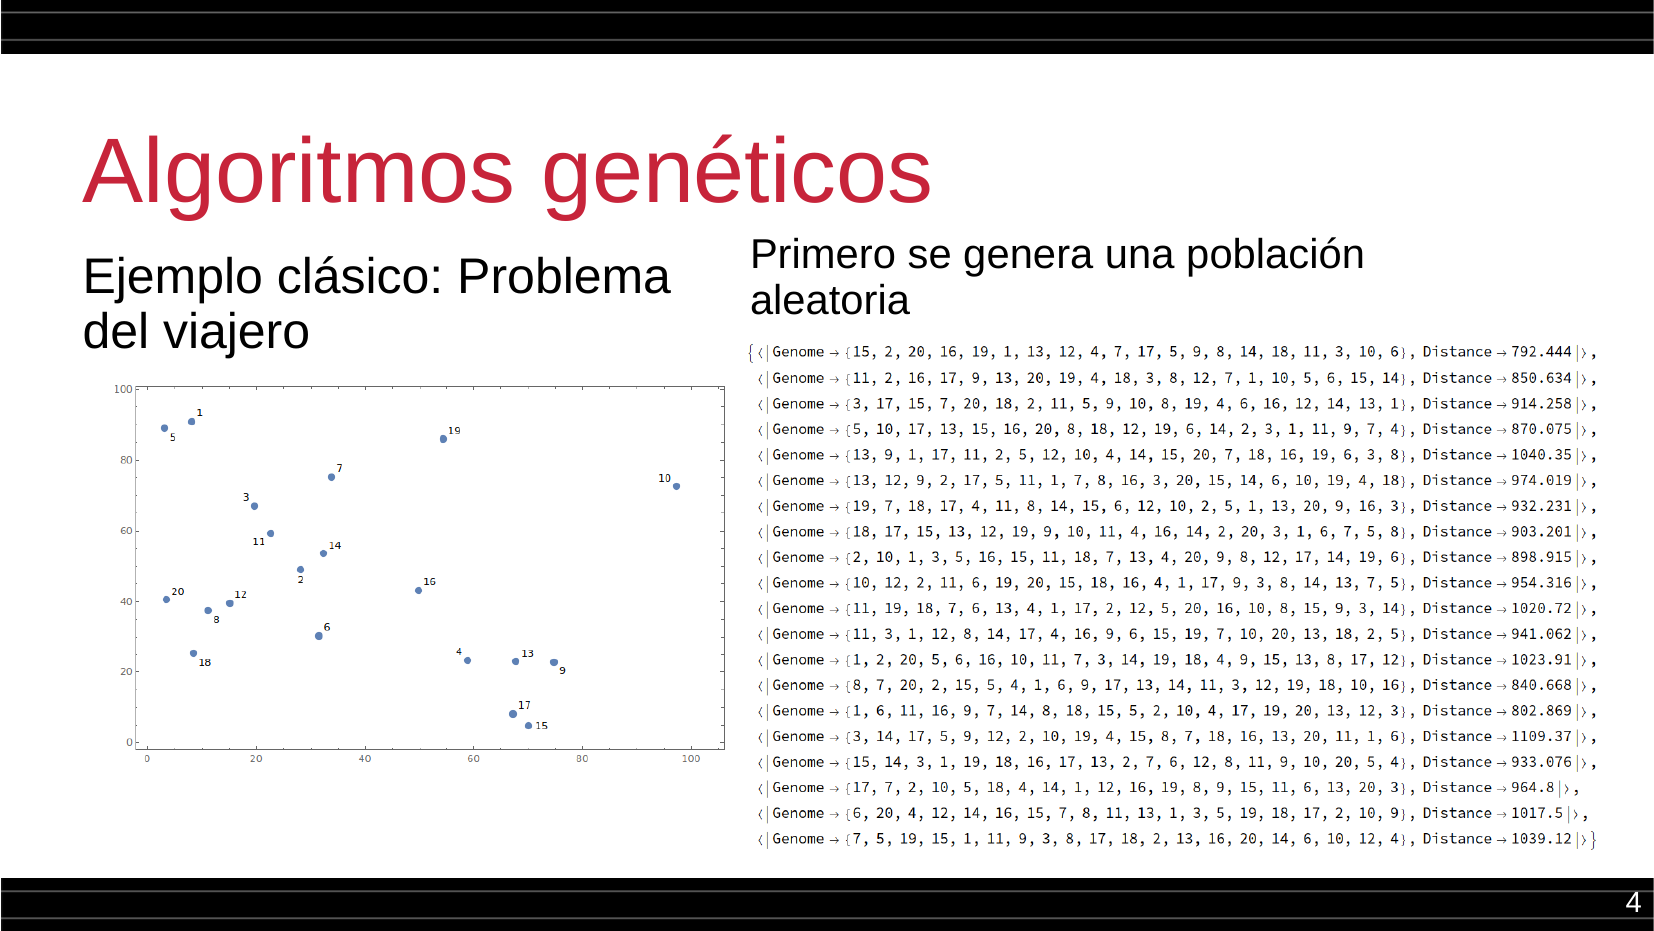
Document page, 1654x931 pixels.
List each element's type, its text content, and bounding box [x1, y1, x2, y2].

list Ejemplo clásico: Problema del viajero [11, 248, 679, 438]
picture [1, 0, 1654, 54]
title Algoritmos genéticos [82, 92, 1571, 249]
list Primero se genera una población aleatoria [679, 230, 1376, 420]
picture [106, 375, 735, 768]
picture [1, 878, 1654, 931]
picture [745, 332, 1604, 857]
